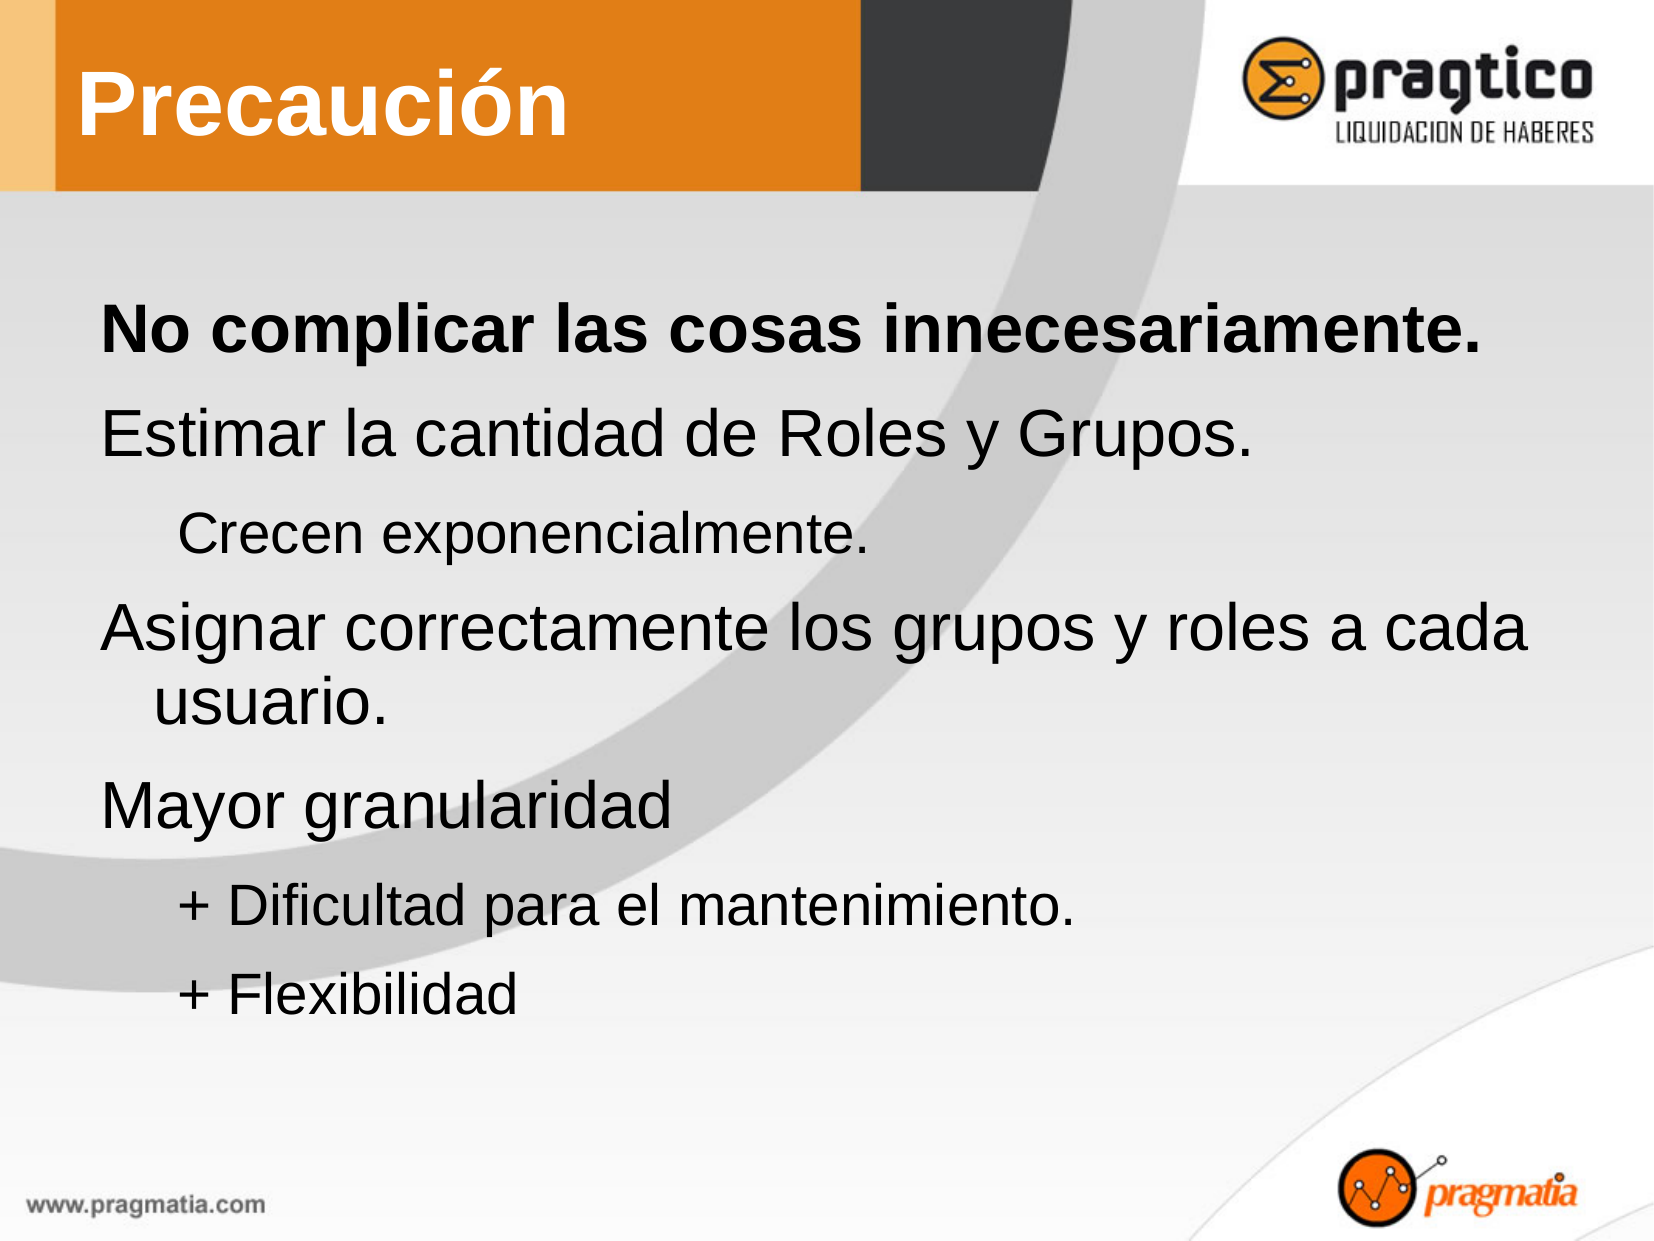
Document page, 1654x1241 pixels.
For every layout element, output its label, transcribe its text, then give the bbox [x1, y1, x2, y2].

title Precaución [76, 7, 1565, 200]
list No complicar las cosas innecesariamente. Estimar la cantidad de Roles y Grupos. Crecen exponencialmente. Asignar correctamente los grupos y roles a cada usuario. Mayor granularidad + Dificultad para el mantenimiento. + Flexibilidad [82, 290, 1571, 1094]
picture [0, 0, 1654, 1241]
